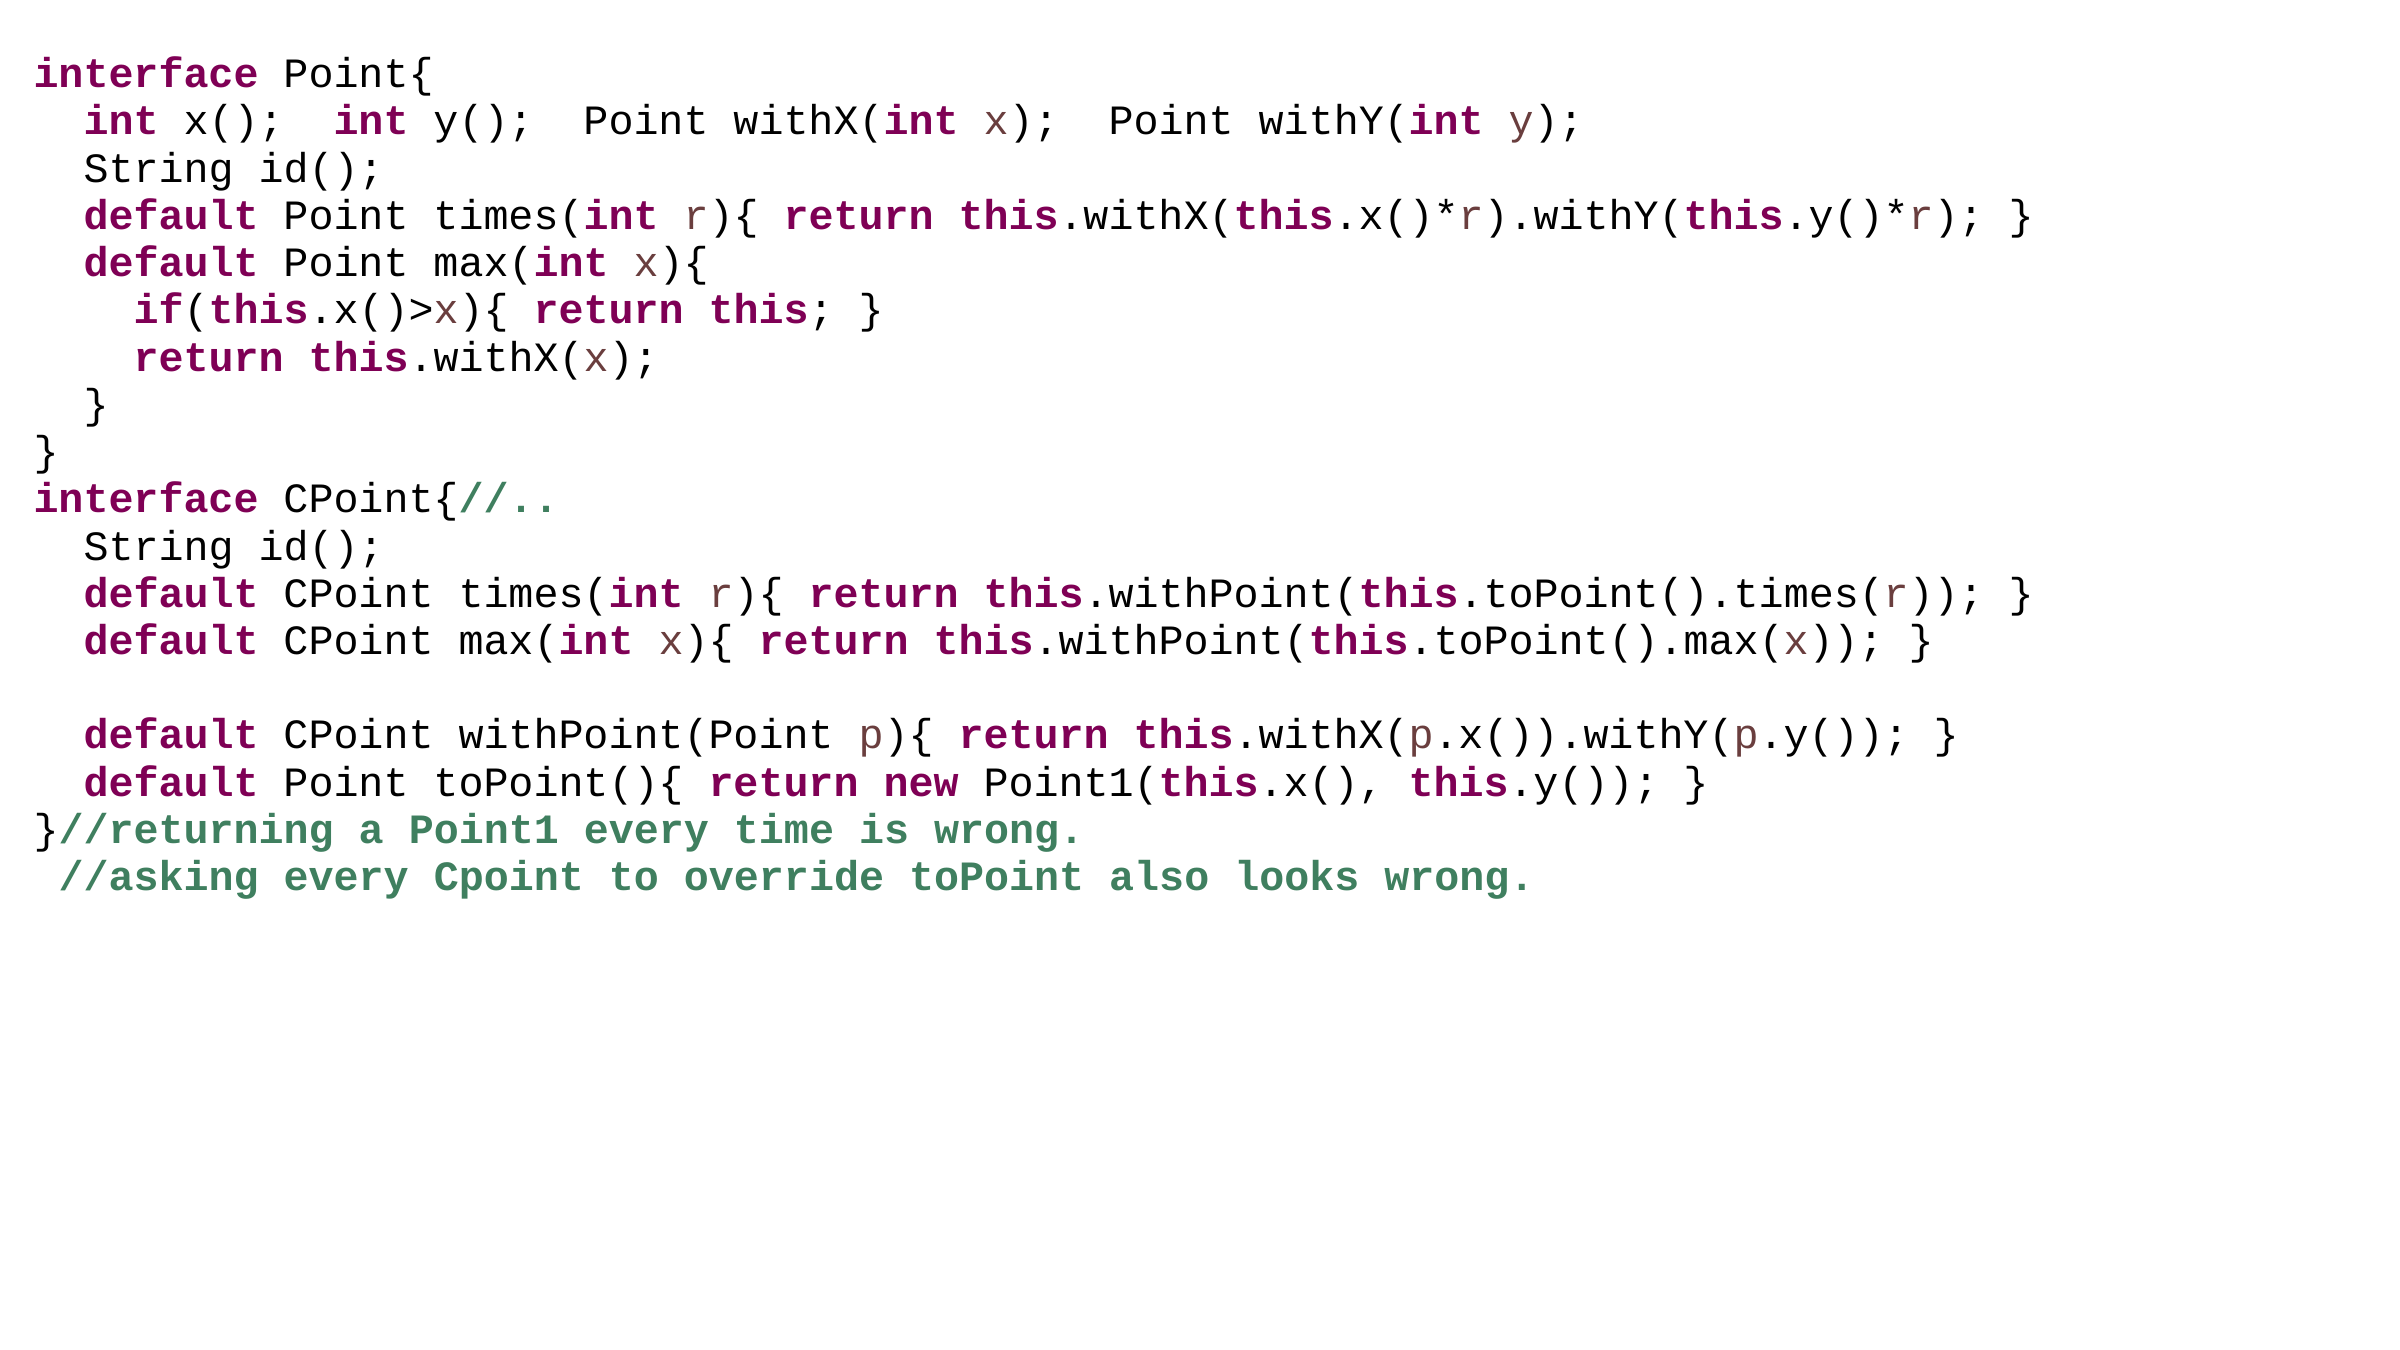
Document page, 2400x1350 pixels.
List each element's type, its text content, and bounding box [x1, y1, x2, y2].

text_box interface Point{ int x(); int y(); Point withX(int x); Point withY(int y); String id(); default Point times(int r){ return this.withX(this.x()*r).withY(this.y()*r); } default Point max(int x){ if(this.x()>x){ return this; } return this.withX(x); } } interface CPoint{//.. String id(); default CPoint times(int r){ return this.withPoint(this.toPoint().times(r)); } default CPoint max(int x){ return this.withPoint(this.toPoint().max(x)); } default CPoint withPoint(Point p){ return this.withX(p.x()).withY(p.y()); } default Point toPoint(){ return new Point1(this.x(), this.y()); } }//returning a Point1 every time is wrong. //asking every Cpoint to override toPoint also looks wrong. [18, 45, 2359, 1147]
